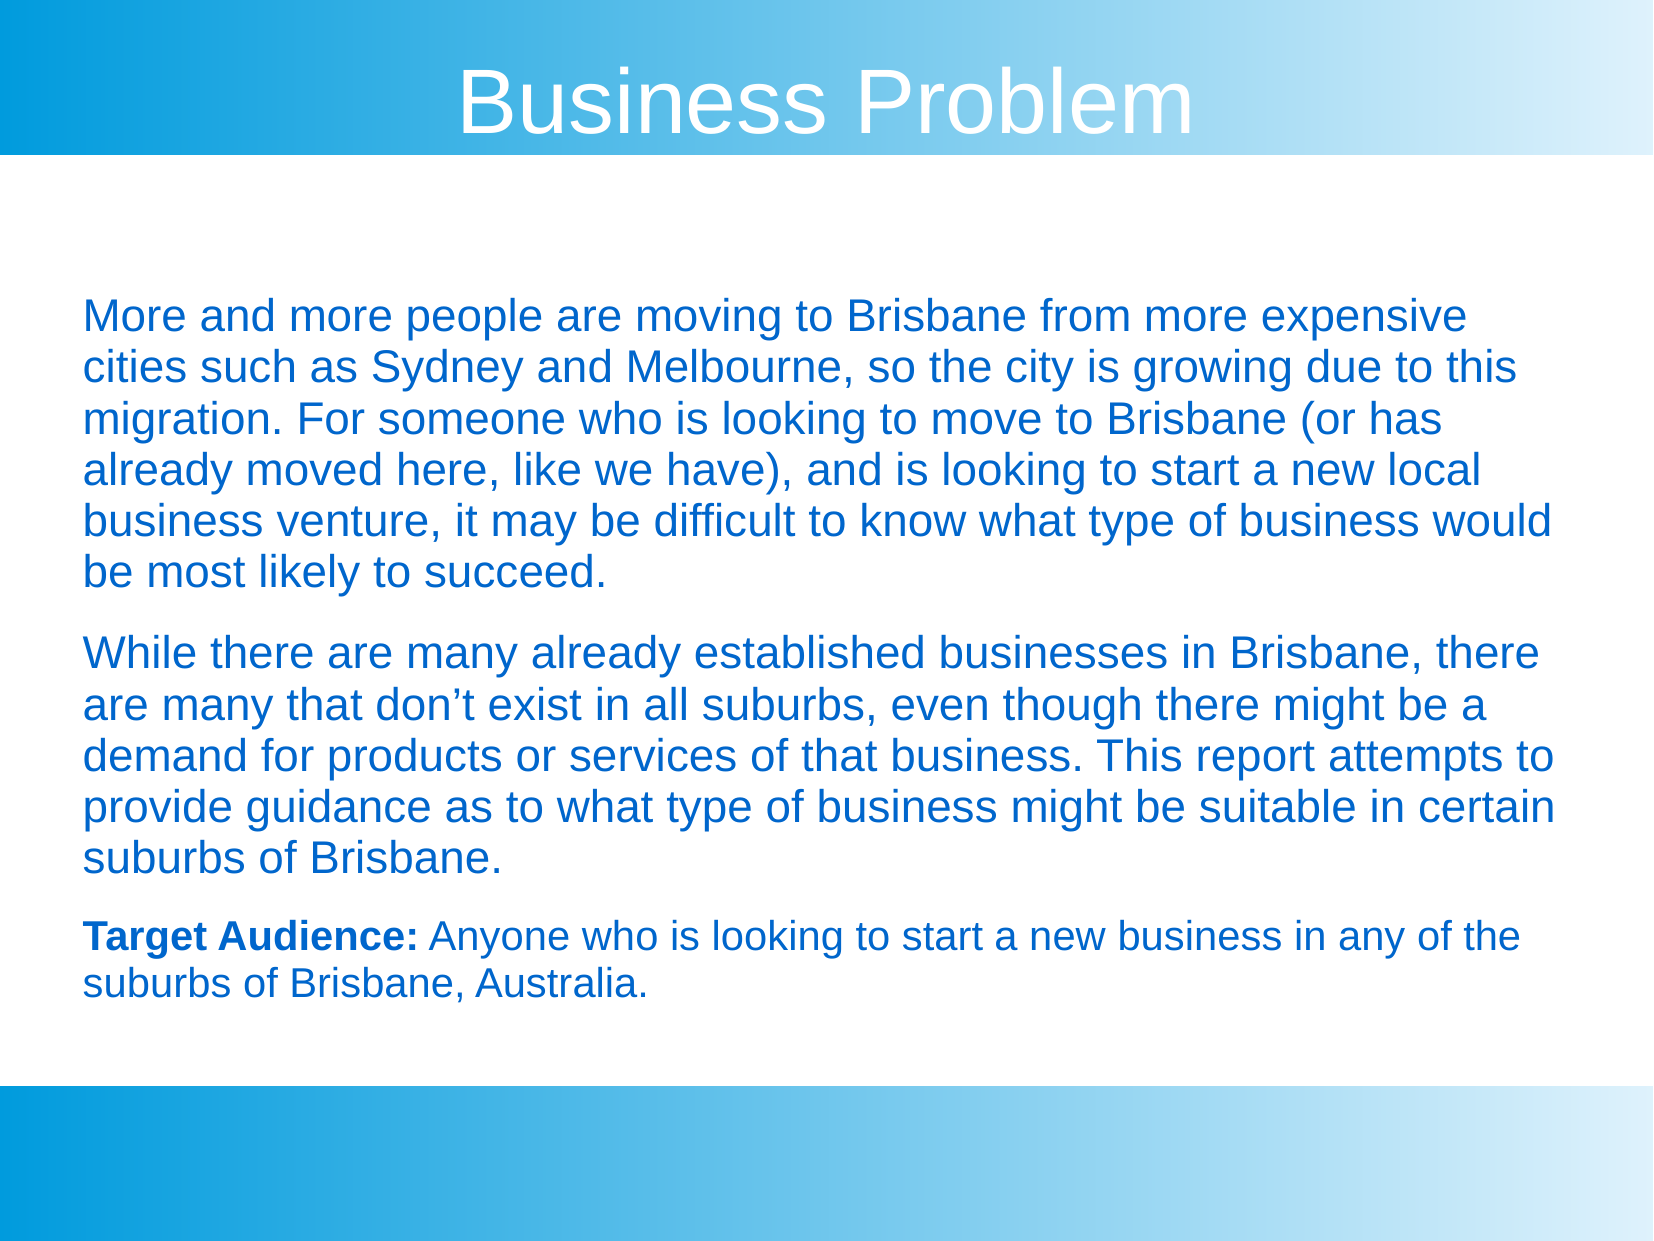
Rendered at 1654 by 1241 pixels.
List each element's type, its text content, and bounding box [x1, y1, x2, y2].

list More and more people are moving to Brisbane from more expensive cities such as Sydney and Melbourne, so the city is growing due to this migration. For someone who is looking to move to Brisbane (or has already moved here, like we have), and is looking to start a new local business venture, it may be difficult to know what type of business would be most likely to succeed. While there are many already established businesses in Brisbane, there are many that don’t exist in all suburbs, even though there might be a demand for products or services of that business. This report attempts to provide guidance as to what type of business might be suitable in certain suburbs of Brisbane. Target Audience: Anyone who is looking to start a new business in any of the suburbs of Brisbane, Australia. [82, 290, 1571, 1010]
title Business Problem [82, 49, 1571, 155]
